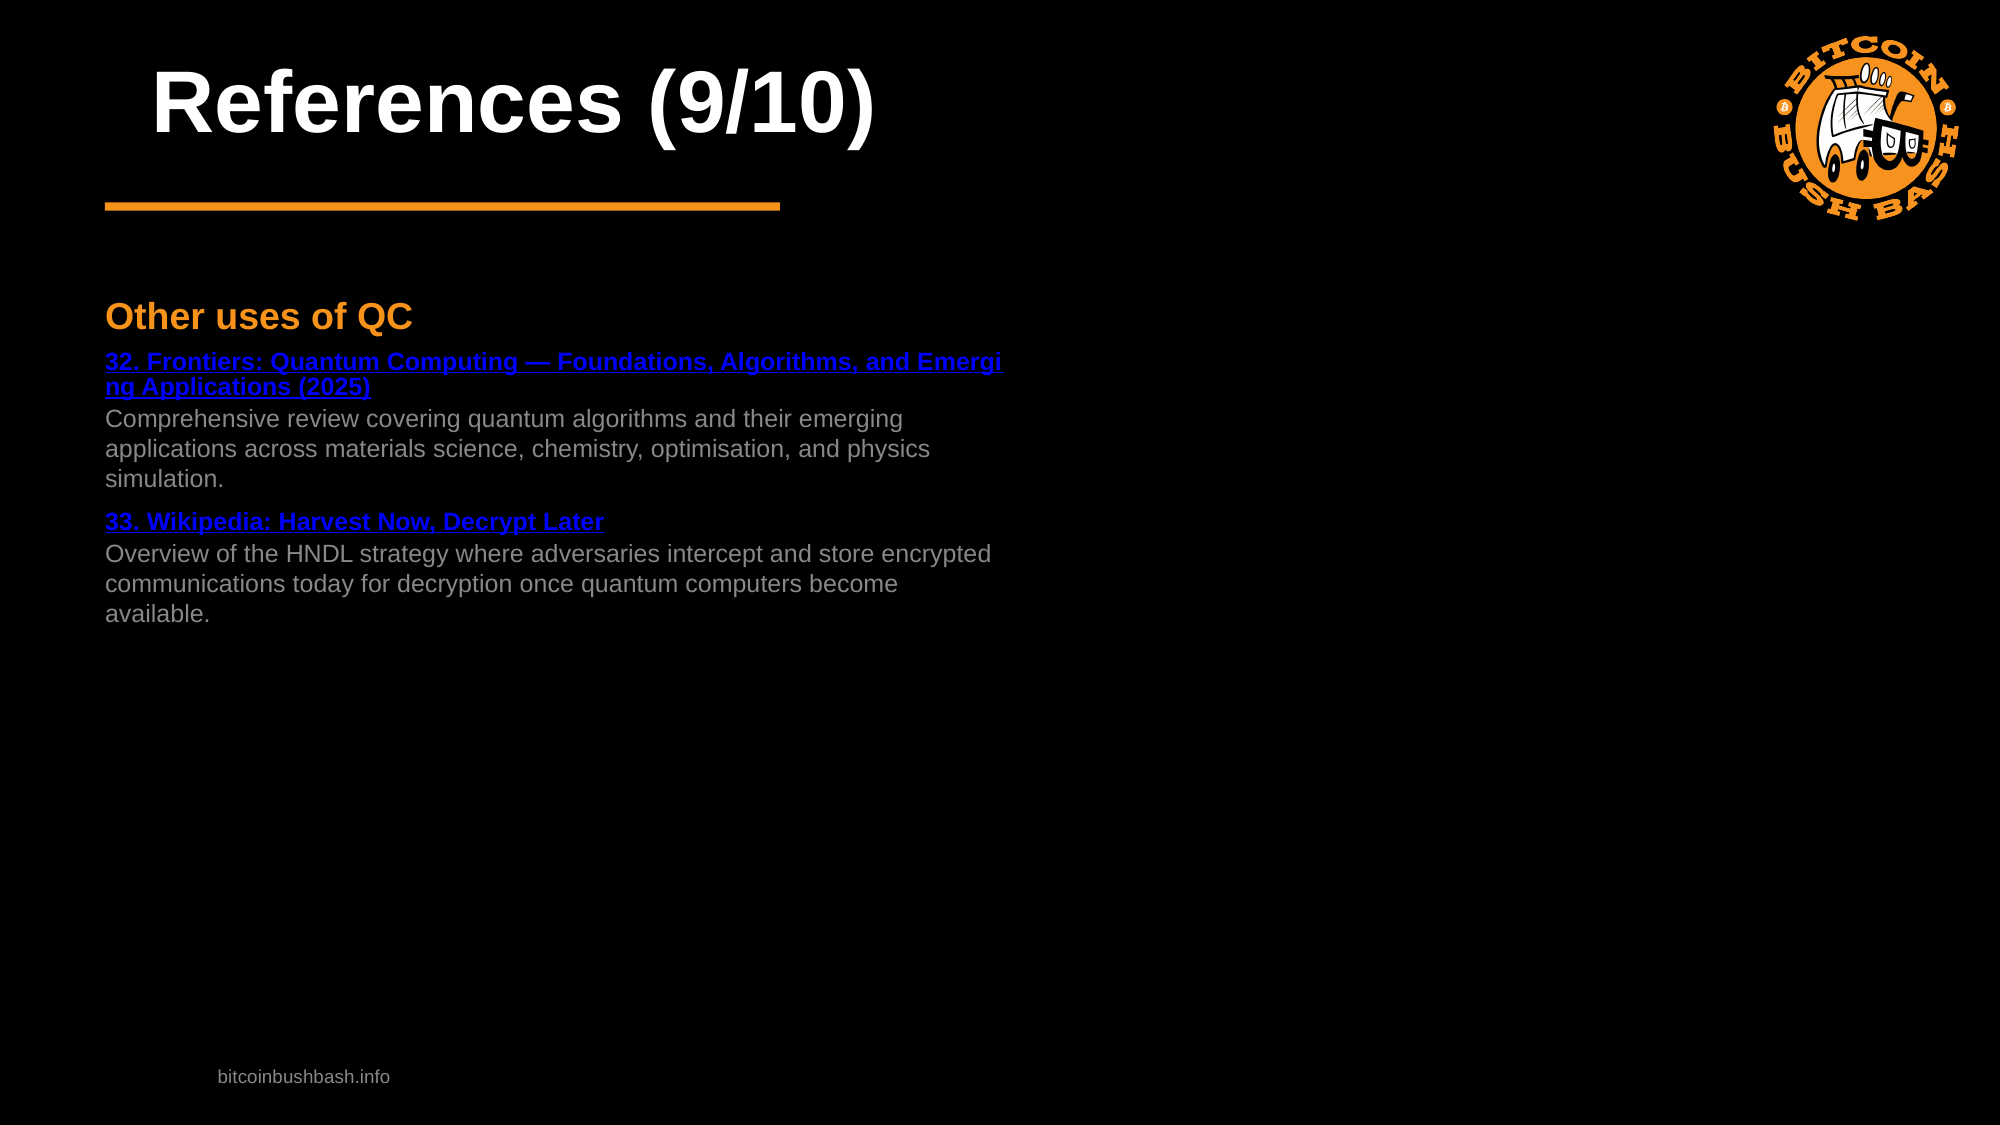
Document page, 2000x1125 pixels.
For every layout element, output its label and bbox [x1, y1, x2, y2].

picture [1755, 17, 1977, 240]
text_box [0, 0, 2000, 1125]
